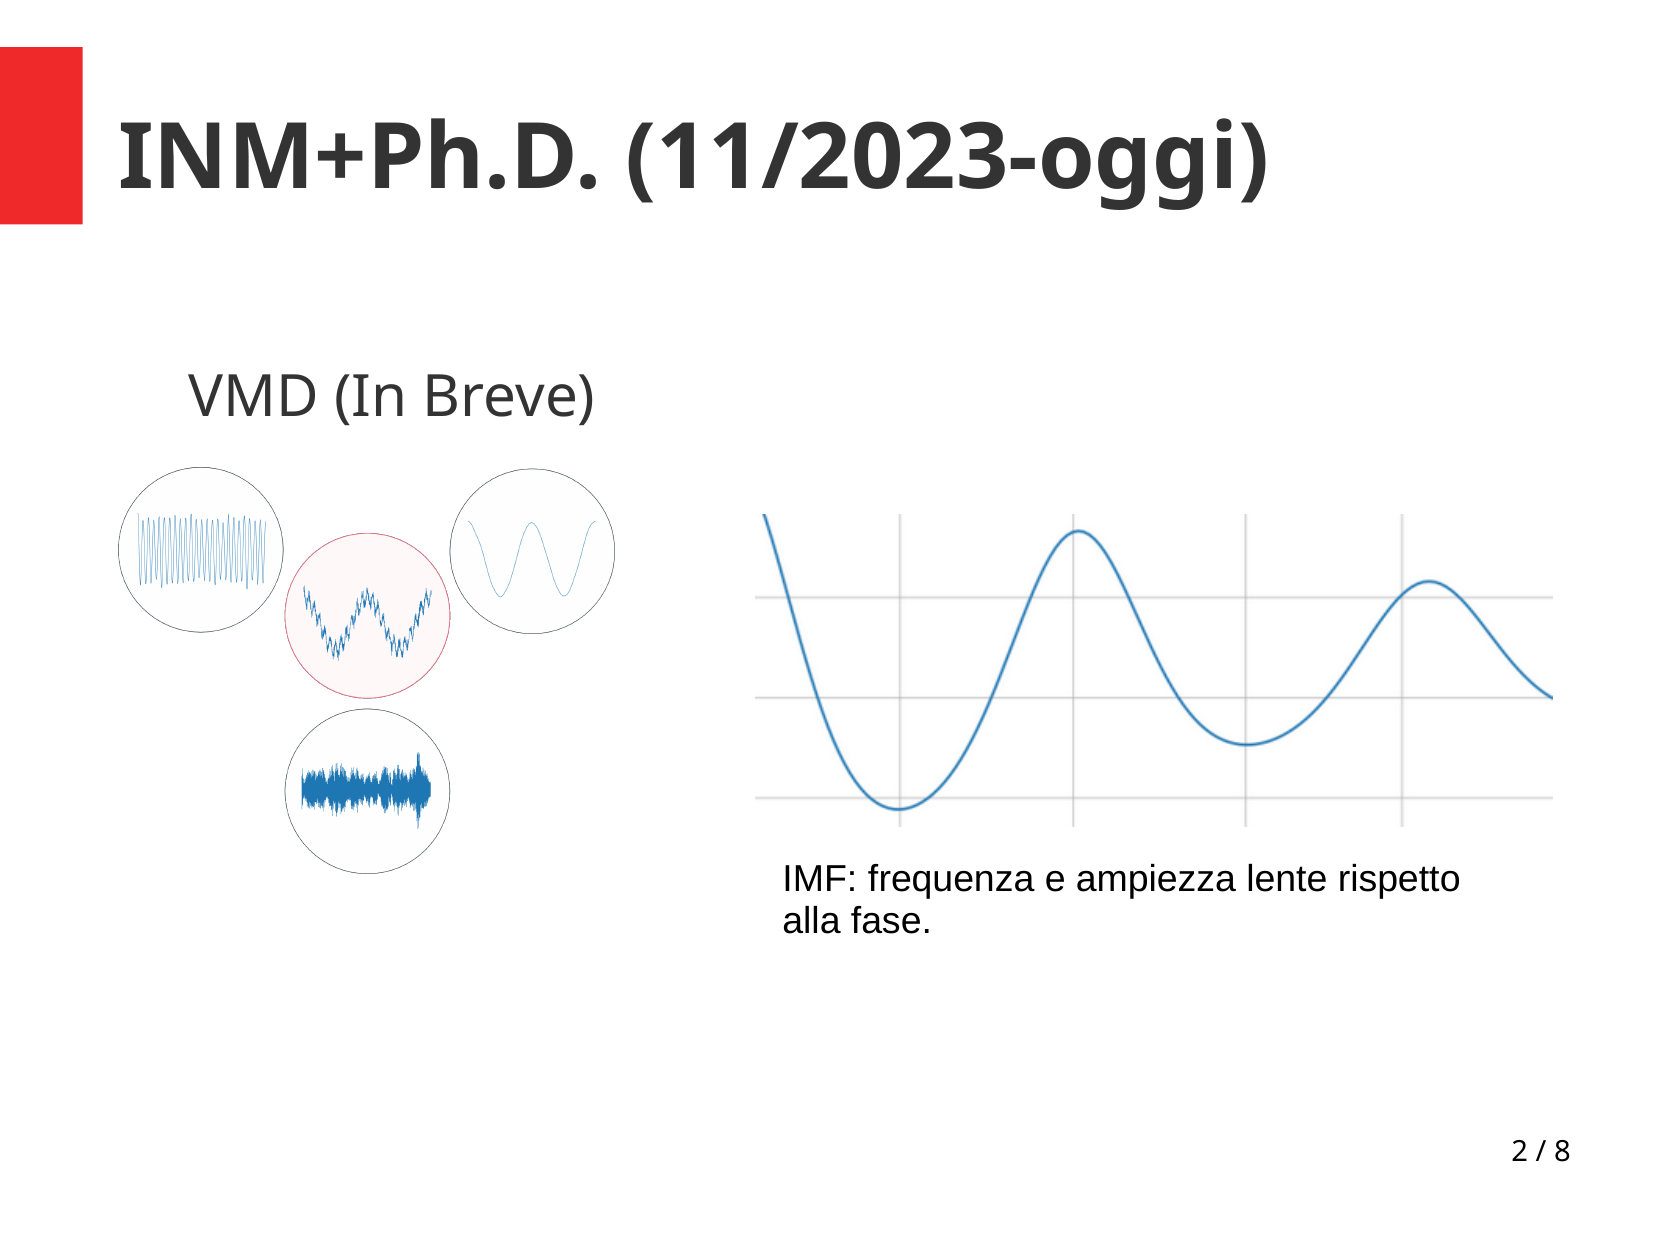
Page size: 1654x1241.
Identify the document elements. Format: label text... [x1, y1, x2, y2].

picture [755, 514, 1553, 827]
text_box IMF: frequenza e ampiezza lente rispetto alla fase. [767, 850, 1512, 950]
title INM+Ph.D. (11/2023-oggi) [118, 49, 1571, 257]
list VMD (In Breve) [118, 354, 1536, 1074]
picture [118, 467, 615, 875]
